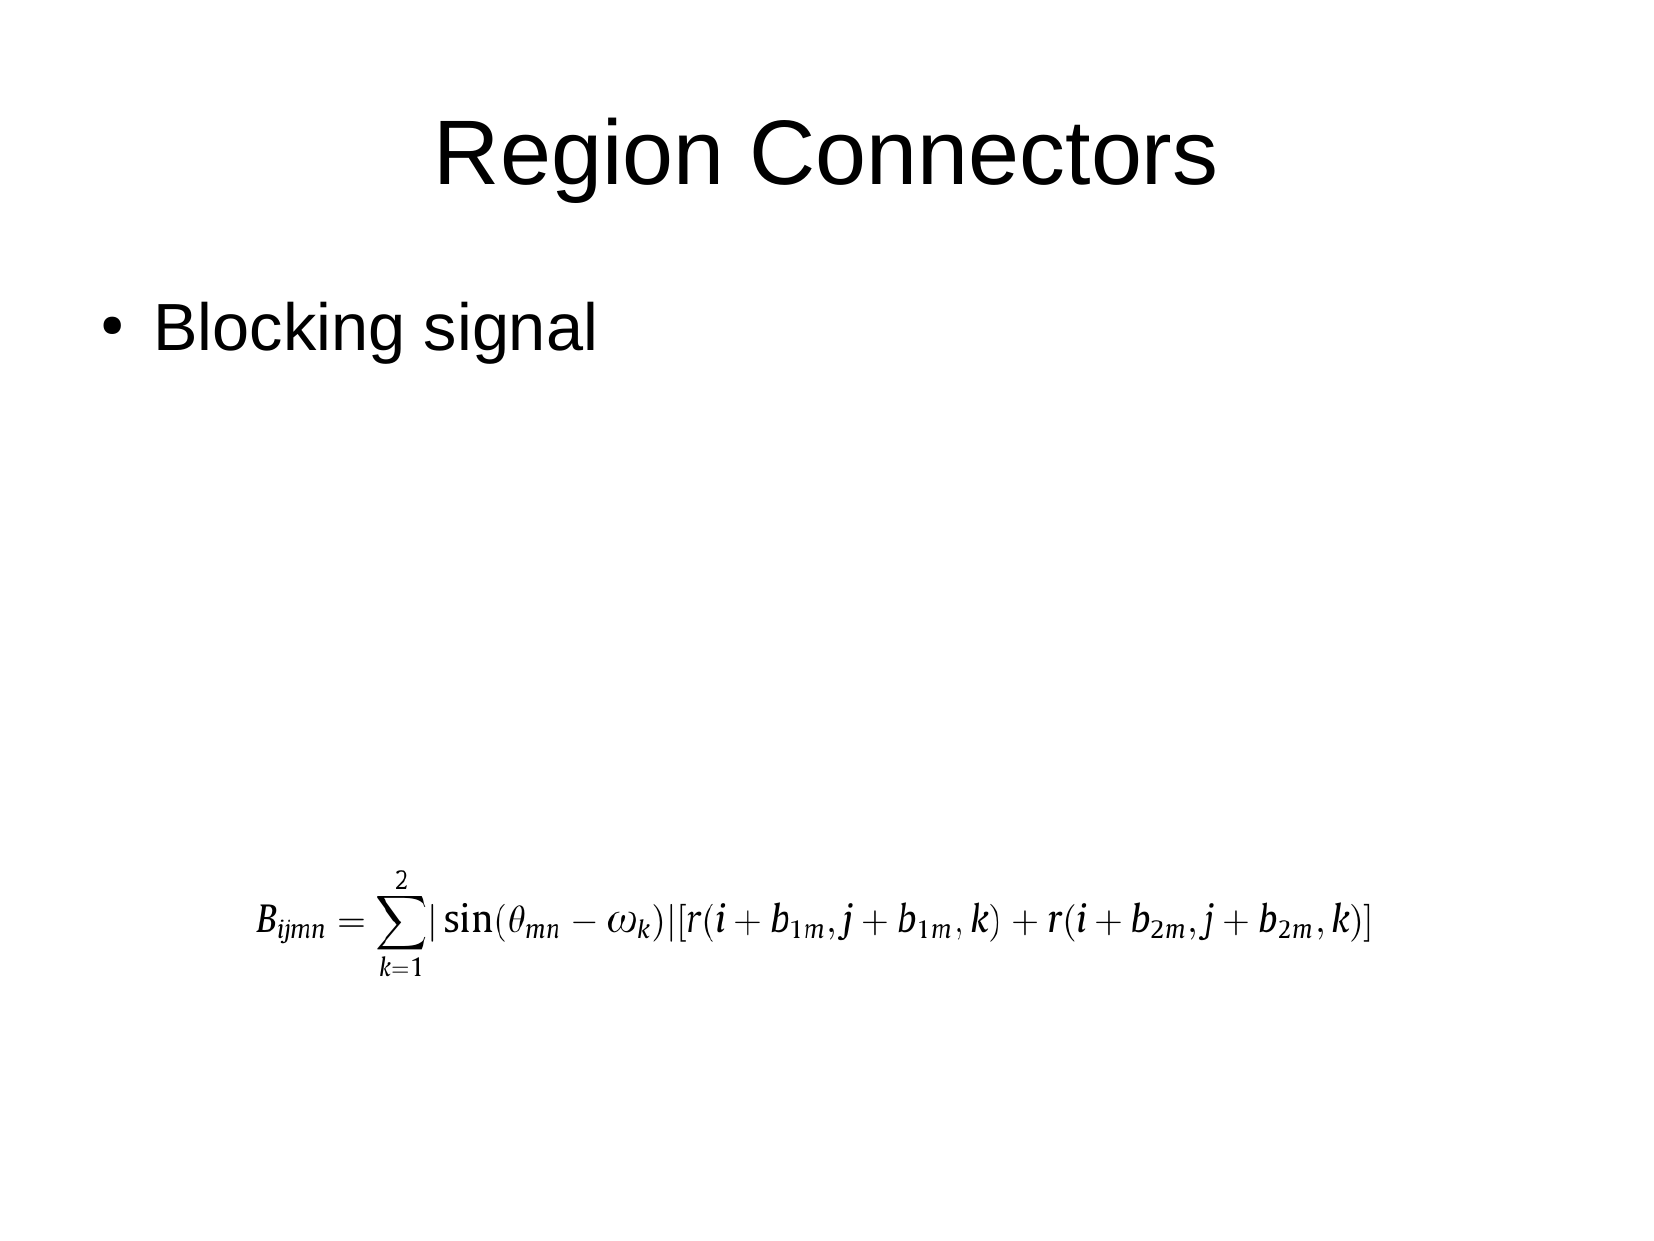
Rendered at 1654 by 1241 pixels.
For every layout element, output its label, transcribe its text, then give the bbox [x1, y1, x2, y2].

picture [251, 854, 1381, 991]
title Region Connectors [82, 49, 1571, 257]
list Blocking signal [82, 290, 1538, 1010]
